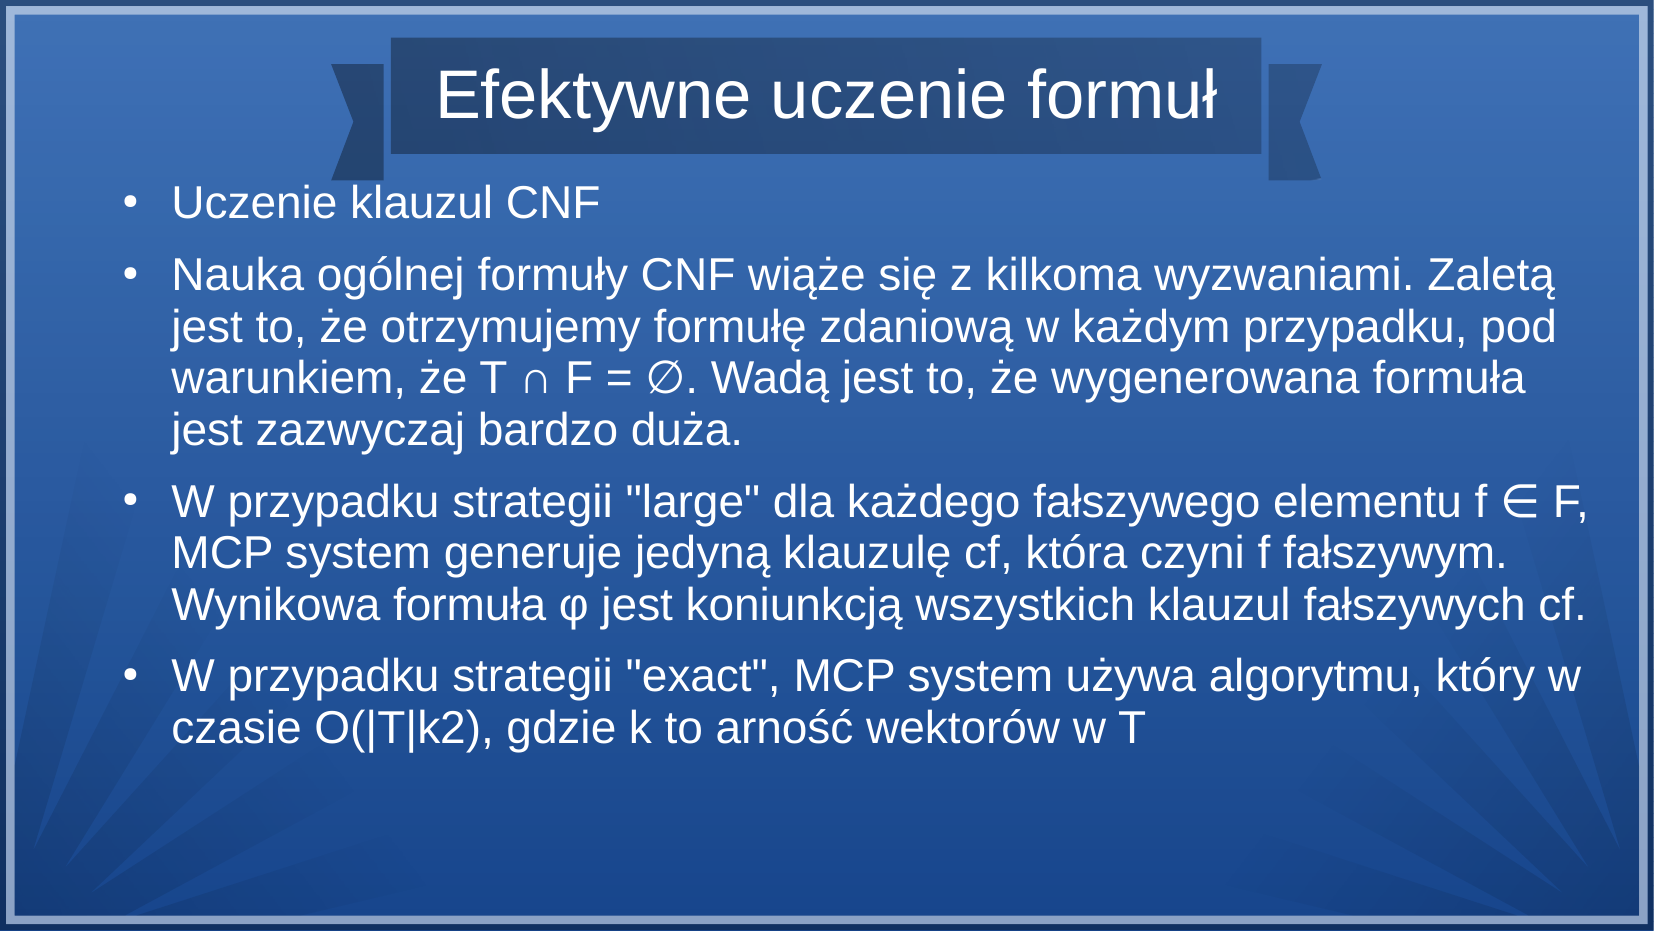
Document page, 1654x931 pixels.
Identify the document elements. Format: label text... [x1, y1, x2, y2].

list Uczenie klauzul CNF Nauka ogólnej formuły CNF wiąże się z kilkoma wyzwaniami. Zaletą jest to, że otrzymujemy formułę zdaniową w każdym przypadku, pod warunkiem, że T ∩ F = ∅. Wadą jest to, że wygenerowana formuła jest zazwyczaj bardzo duża. W przypadku strategii "large" dla każdego fałszywego elementu f ∈ F, MCP system generuje jedyną klauzulę cf, która czyni f fałszywym. Wynikowa formuła φ jest koniunkcją wszystkich klauzul fałszywych cf. W przypadku strategii "exact", MCP system używa algorytmu, który w czasie O(|T|k2), gdzie k to arność wektorów w T [106, 177, 1595, 801]
title Efektywne uczenie formuł [389, 35, 1264, 154]
